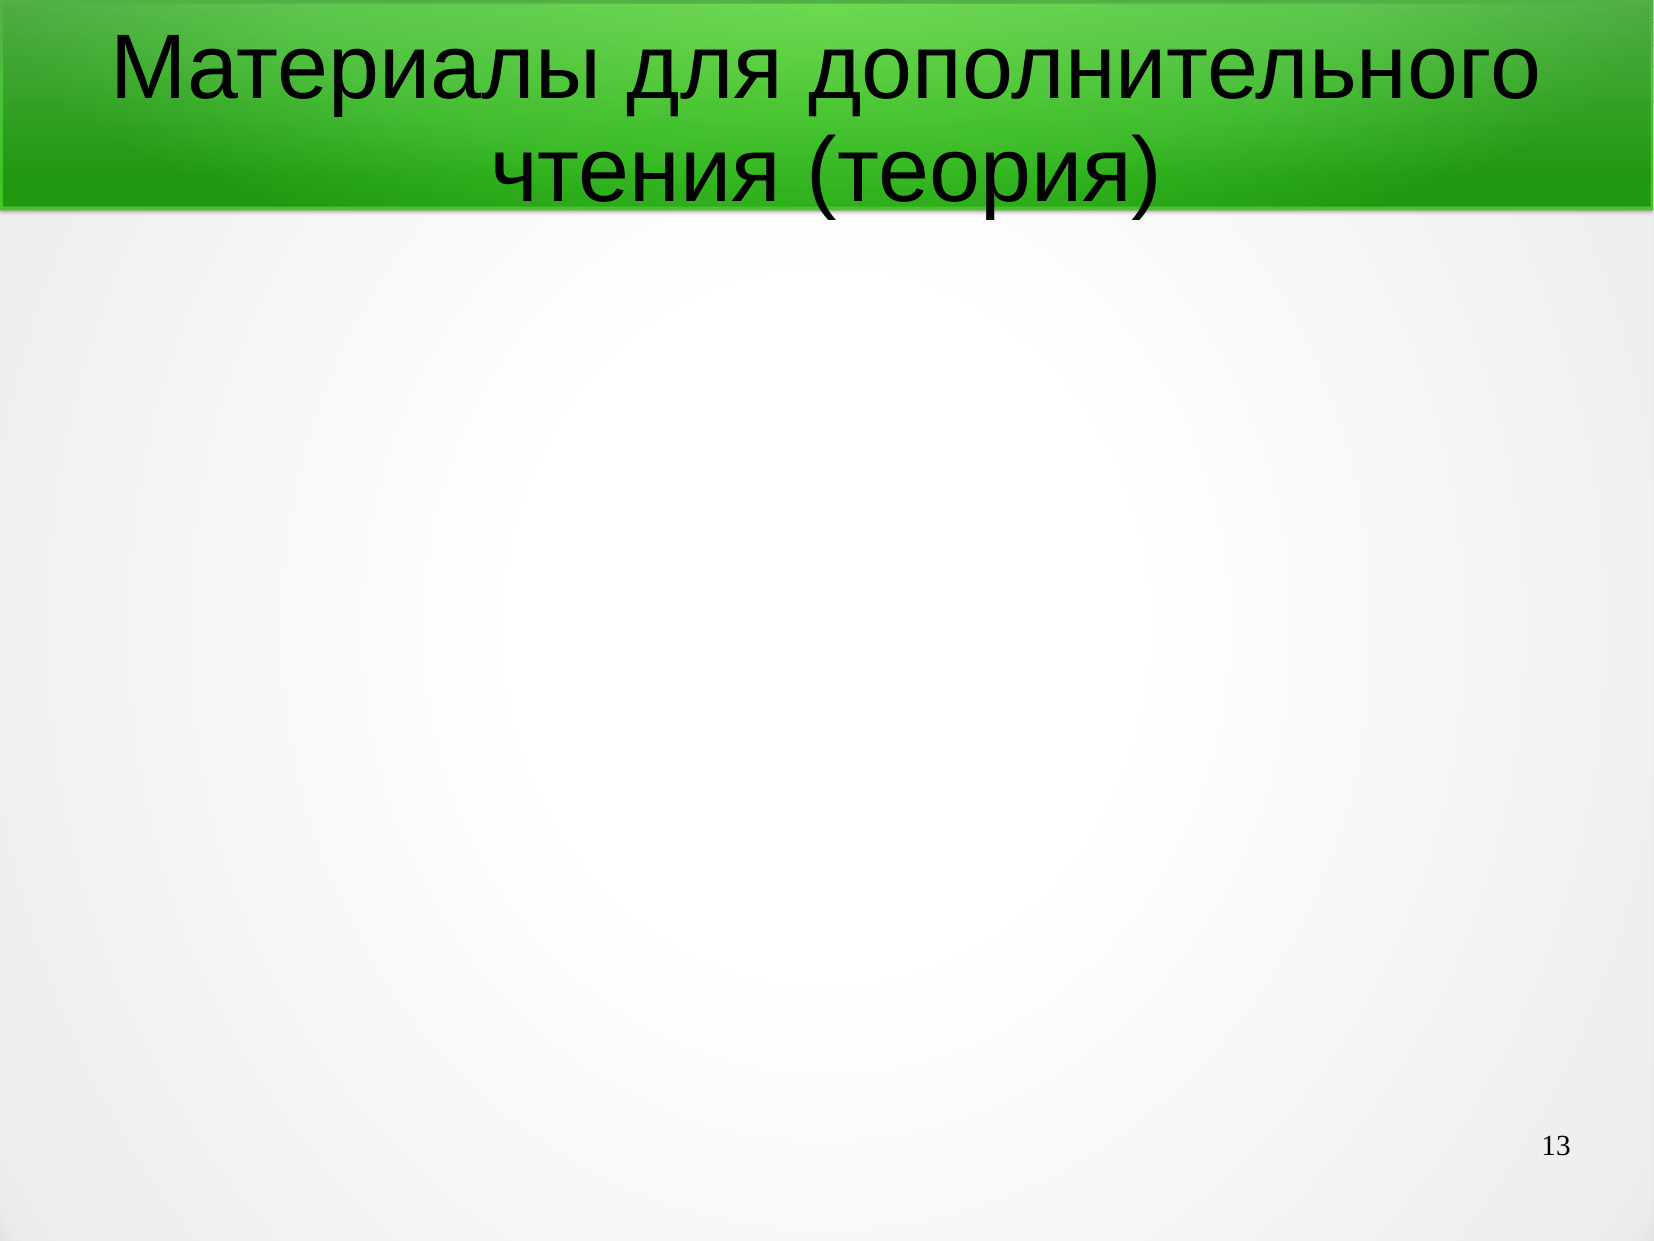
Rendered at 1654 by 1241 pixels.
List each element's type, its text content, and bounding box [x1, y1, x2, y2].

title Материалы для дополнительного чтения (теория) [82, 15, 1571, 221]
